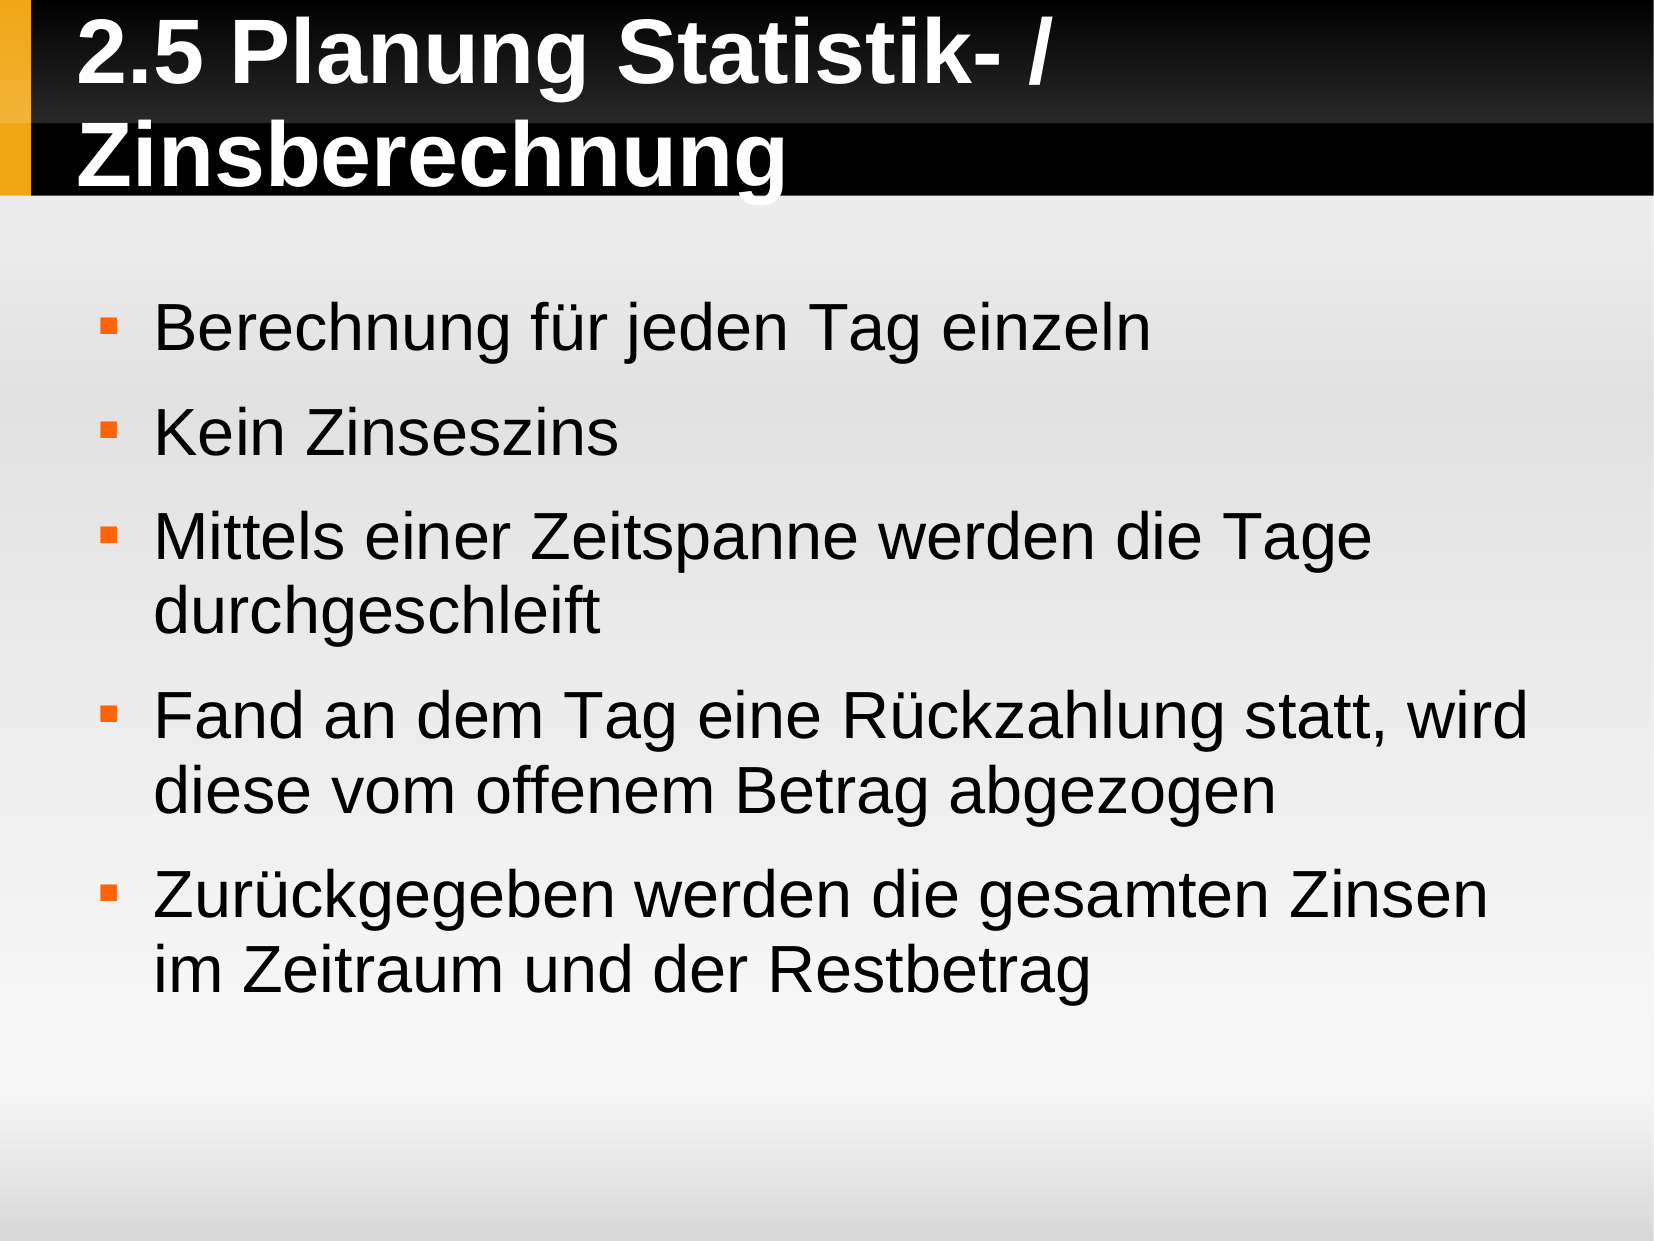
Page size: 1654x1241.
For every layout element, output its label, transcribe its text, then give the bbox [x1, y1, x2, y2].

title 2.5 Planung Statistik- / Zinsberechnung [76, 0, 1565, 208]
list Berechnung für jeden Tag einzeln Kein Zinseszins Mittels einer Zeitspanne werden die Tage durchgeschleift Fand an dem Tag eine Rückzahlung statt, wird diese vom offenem Betrag abgezogen Zurückgegeben werden die gesamten Zinsen im Zeitraum und der Restbetrag [82, 290, 1571, 1109]
picture [0, 0, 1654, 1241]
